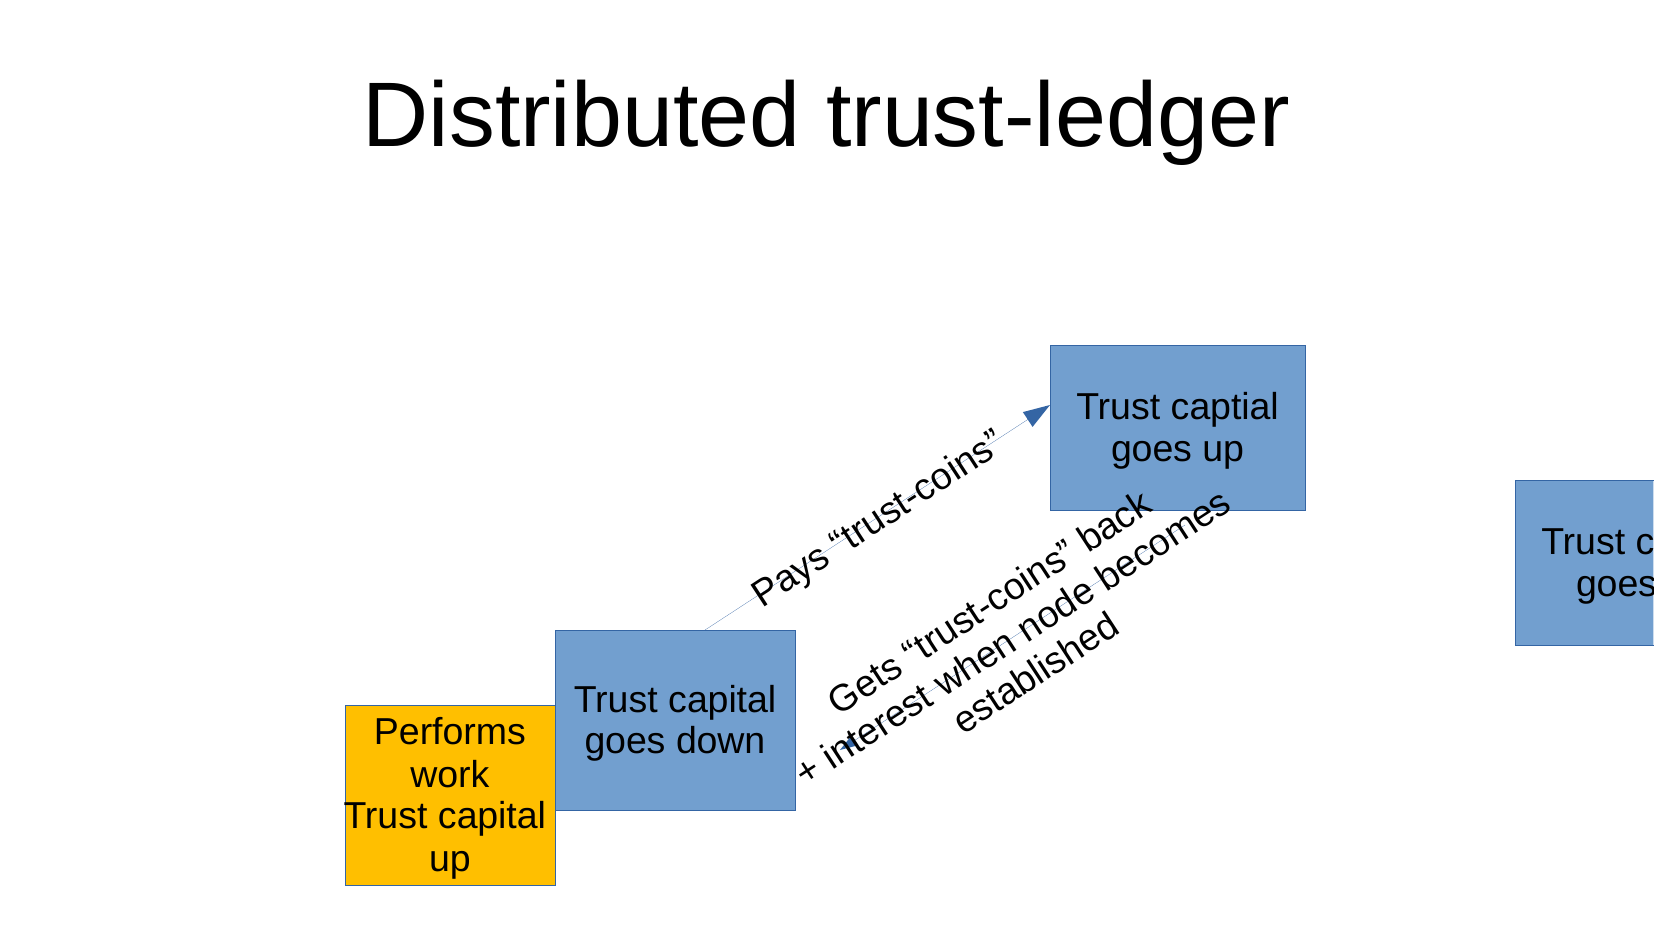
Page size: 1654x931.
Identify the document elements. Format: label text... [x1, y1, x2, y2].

text_box Performs work Trust capital up [345, 705, 556, 886]
text_box Trust capital goes down [555, 630, 796, 811]
text_box Trust captial goes up [1050, 345, 1306, 511]
title Distributed trust-ledger [82, 37, 1571, 193]
text_box Trust captial goes up [1515, 480, 1654, 646]
